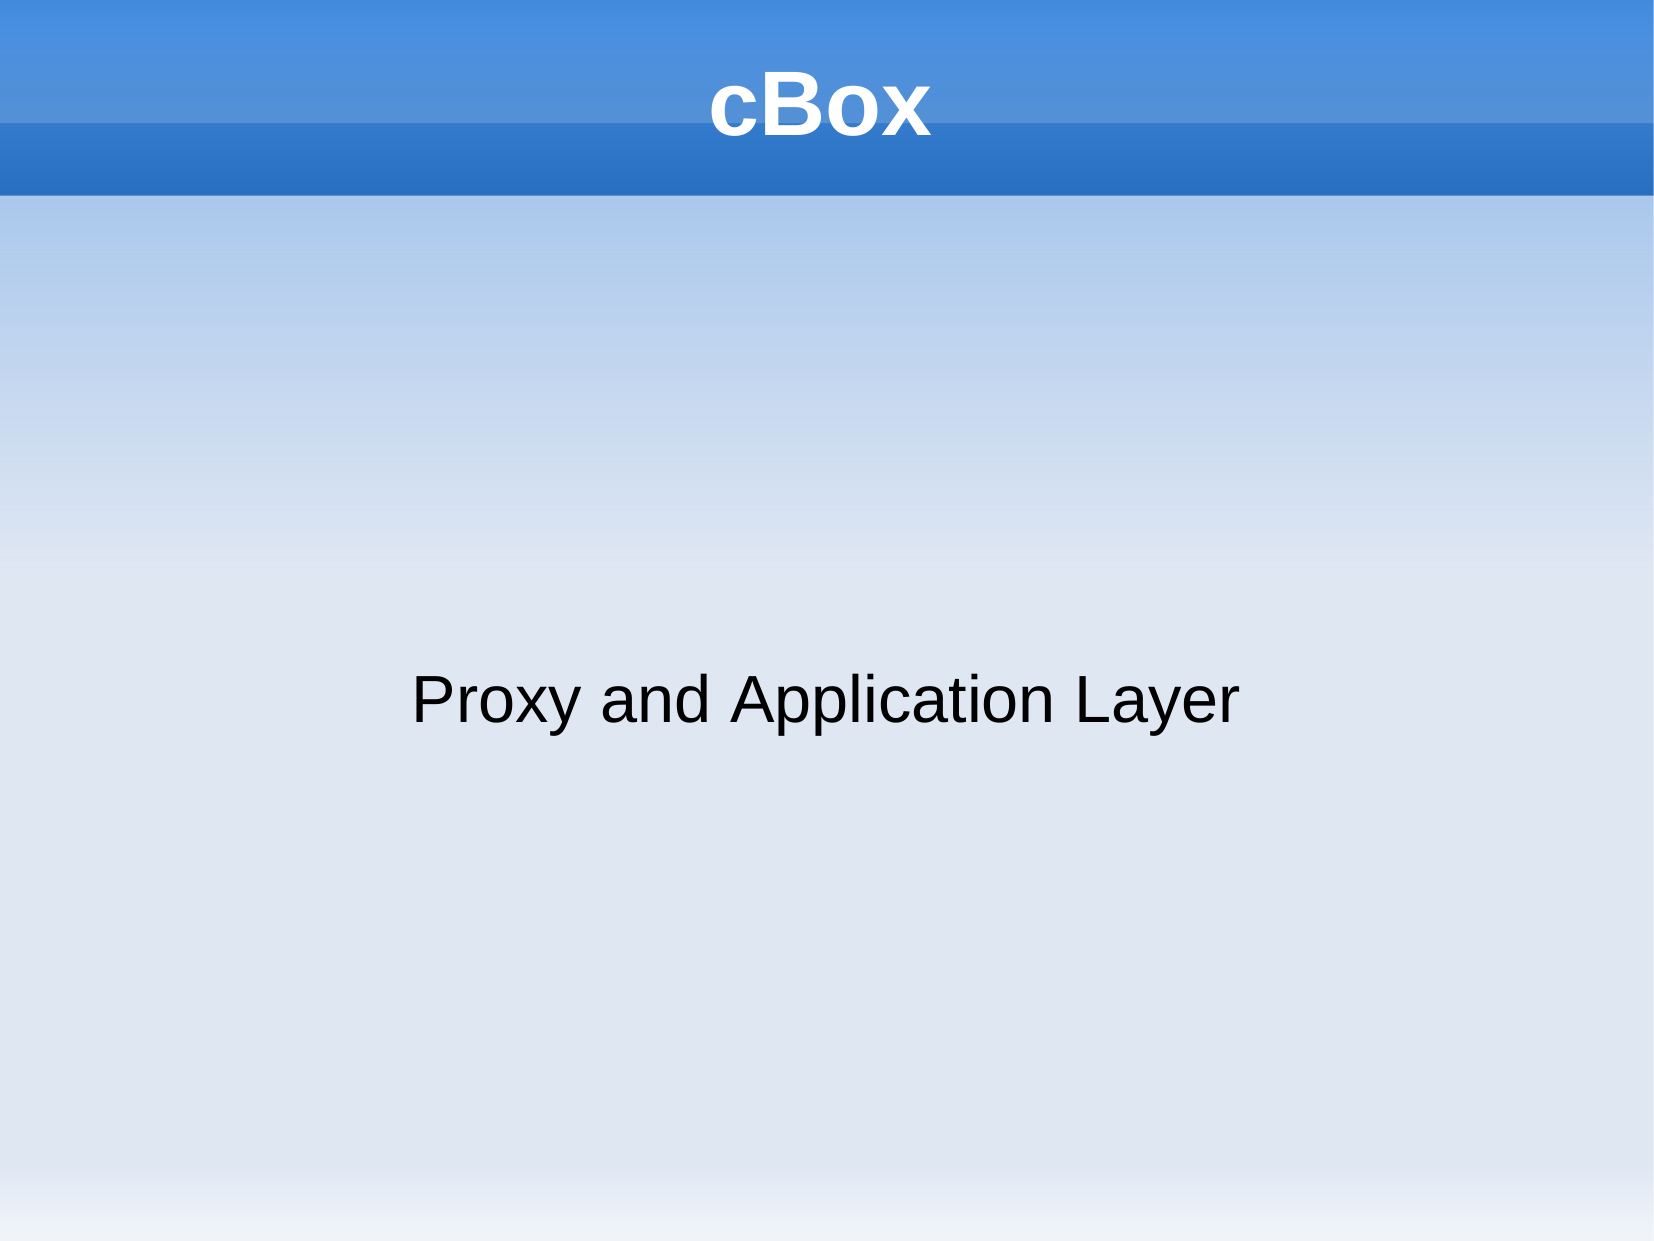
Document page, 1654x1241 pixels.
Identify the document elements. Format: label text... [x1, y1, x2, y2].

subtitle Proxy and Application Layer [82, 290, 1571, 1109]
title cBox [76, 7, 1565, 200]
picture [0, 0, 1654, 1241]
